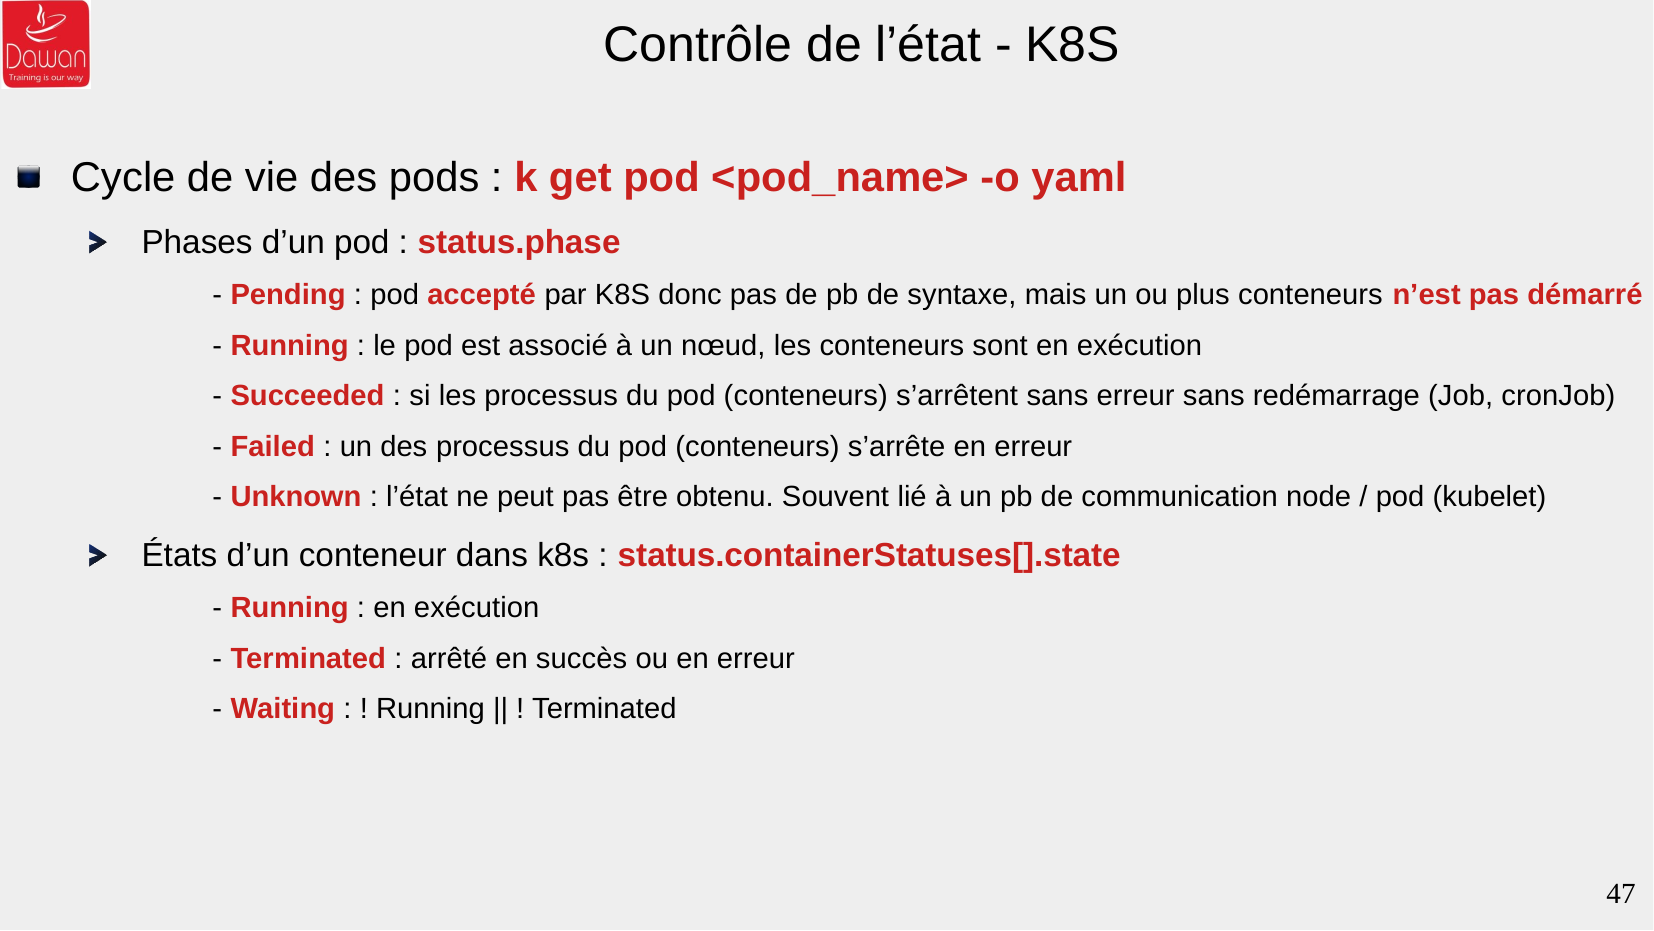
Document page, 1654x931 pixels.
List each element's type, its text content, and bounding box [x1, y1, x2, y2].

title Contrôle de l’état - K8S [366, 0, 1287, 88]
list Cycle de vie des pods : k get pod <pod_name> -o yaml Phases d’un pod : status.phase - Pending : pod accepté par K8S donc pas de pb de syntaxe, mais un ou plus conteneurs n’est pas démarré - Running : le pod est associé à un nœud, les conteneurs sont en exécution - Succeeded : si les processus du pod (conteneurs) s’arrêtent sans erreur sans redémarrage (Job, cronJob) - Failed : un des processus du pod (conteneurs) s’arrête en erreur - Unknown : l’état ne peut pas être obtenu. Souvent lié à un pb de communication node / pod (kubelet) États d’un conteneur dans k8s : status.containerStatuses[].state - Running : en exécution - Terminated : arrêté en succès ou en erreur - Waiting : ! Running || ! Terminated [0, 88, 1654, 886]
picture [1, 0, 91, 88]
